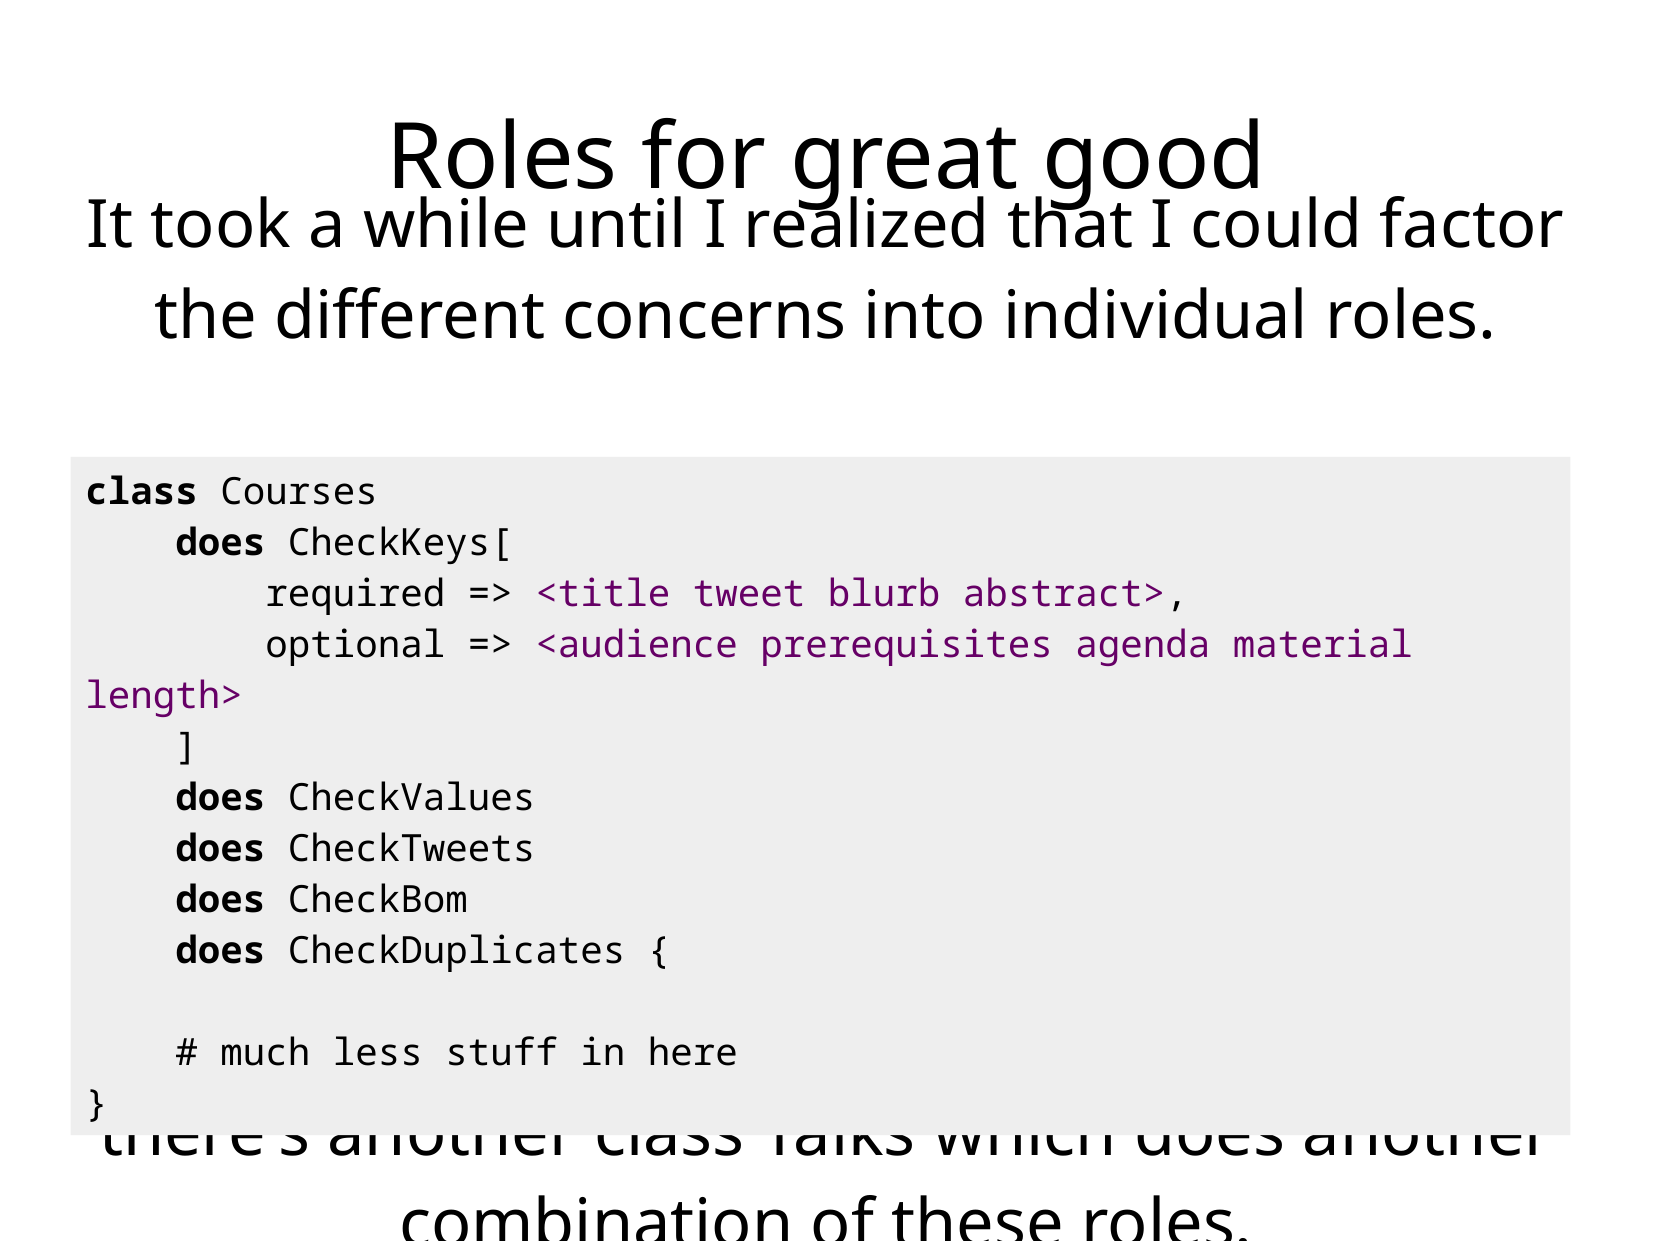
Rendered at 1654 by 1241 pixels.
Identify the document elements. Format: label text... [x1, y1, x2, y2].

title Roles for great good [82, 49, 1571, 257]
subtitle It took a while until I realized that I could factor the different concerns into individual roles. This is an example of roles-for-reuse, because there's another class Talks which does another combination of these roles. [82, 270, 1571, 456]
subtitle It took a while until I realized that I could factor the different concerns into individual roles. This is an example of roles-for-reuse, because there's another class Talks which does another combination of these roles. [82, 1136, 1571, 1171]
text_box class Courses does CheckKeys[ required => <title tweet blurb abstract>, optional => <audience prerequisites agenda material length> ] does CheckValues does CheckTweets does CheckBom does CheckDuplicates { # much less stuff in here } [70, 456, 1571, 925]
